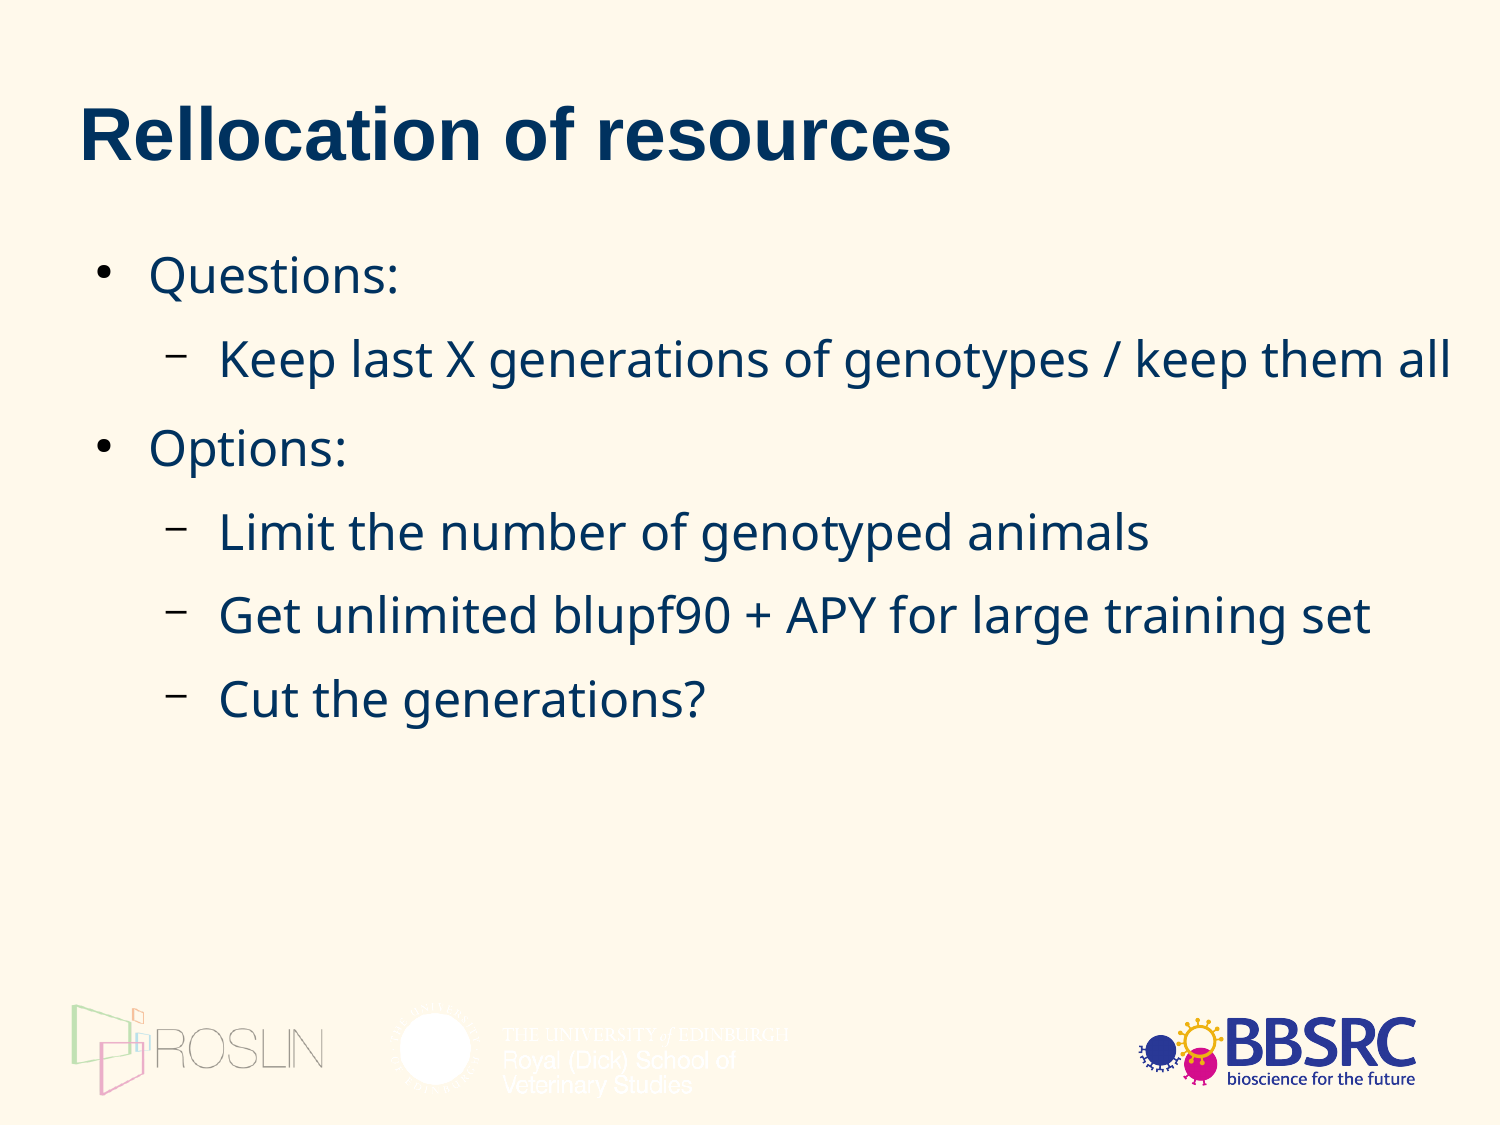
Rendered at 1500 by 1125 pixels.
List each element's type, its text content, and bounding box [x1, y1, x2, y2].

picture [1137, 1014, 1416, 1092]
title Rellocation of resources [64, 78, 1425, 185]
picture [64, 975, 336, 1118]
list Questions: Keep last X generations of genotypes / keep them all Options: Limit the number of genotyped animals Get unlimited blupf90 + APY for large training set Cut the generations? [62, 236, 1477, 975]
